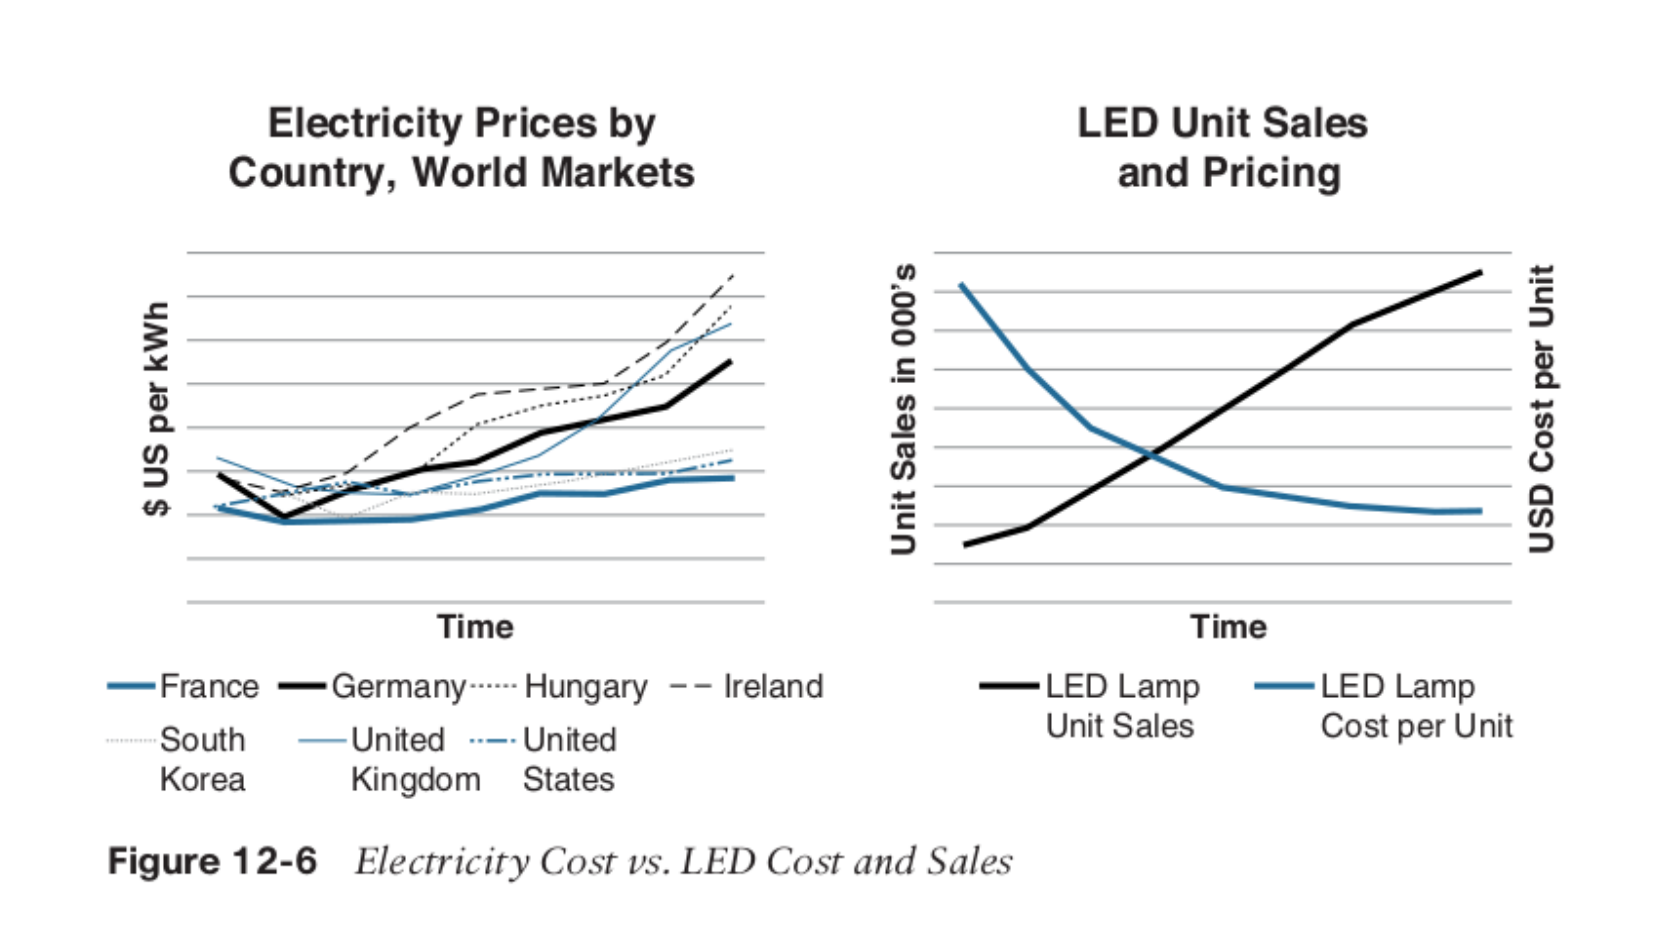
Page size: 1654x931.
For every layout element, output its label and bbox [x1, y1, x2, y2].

picture [82, 74, 1571, 901]
